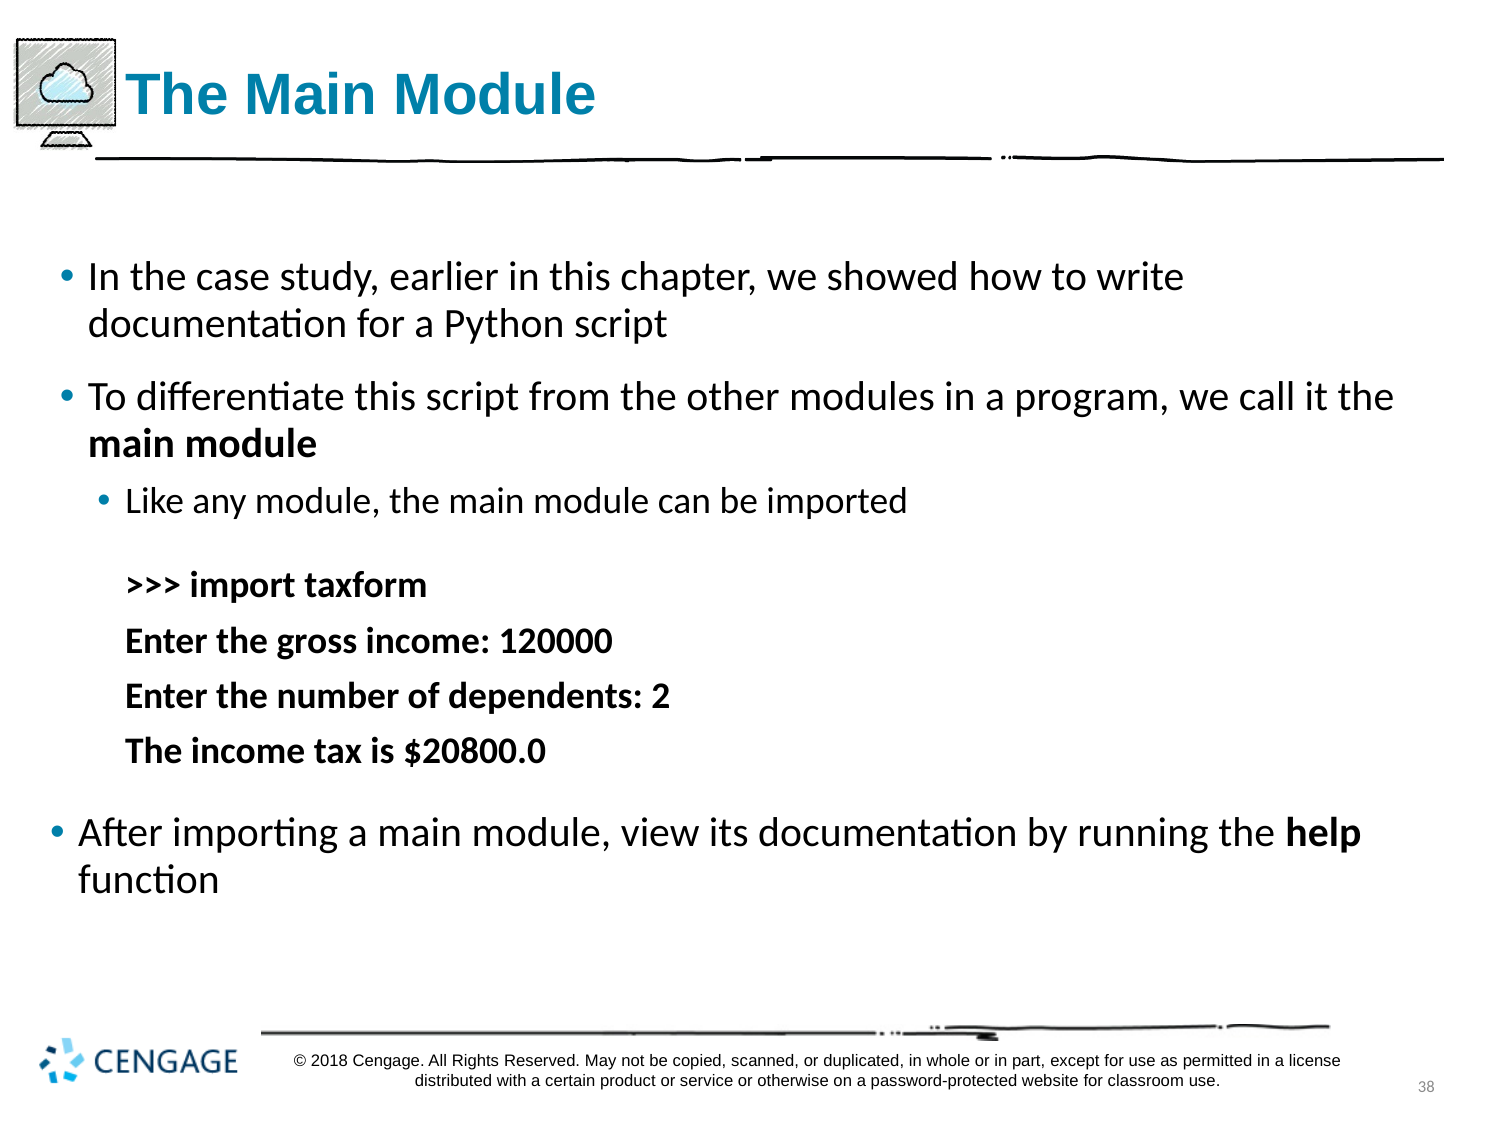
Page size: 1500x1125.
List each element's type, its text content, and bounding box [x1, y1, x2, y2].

list After importing a main module, view its documentation by running the help function [50, 808, 1431, 905]
list >>> import taxform Enter the gross income: 120000 Enter the number of dependents: 2 The income tax is $20800.0 [87, 563, 875, 775]
list In the case study, earlier in this chapter, we showed how to write documentation for a Python script To differentiate this script from the other modules in a program, we call it the main module Like any module, the main module can be imported [59, 252, 1441, 526]
picture [19, 1024, 250, 1096]
picture [13, 36, 117, 151]
picture [261, 1024, 1331, 1041]
picture [154, 155, 1444, 163]
title The Main Module [125, 55, 1442, 127]
footer © 2018 Cengage. All Rights Reserved. May not be copied, scanned, or duplicated, in whole or in part, except for use as permitted in a license distributed with a certain product or service or otherwise on a password-protected website for classroom use. [262, 1050, 1375, 1091]
